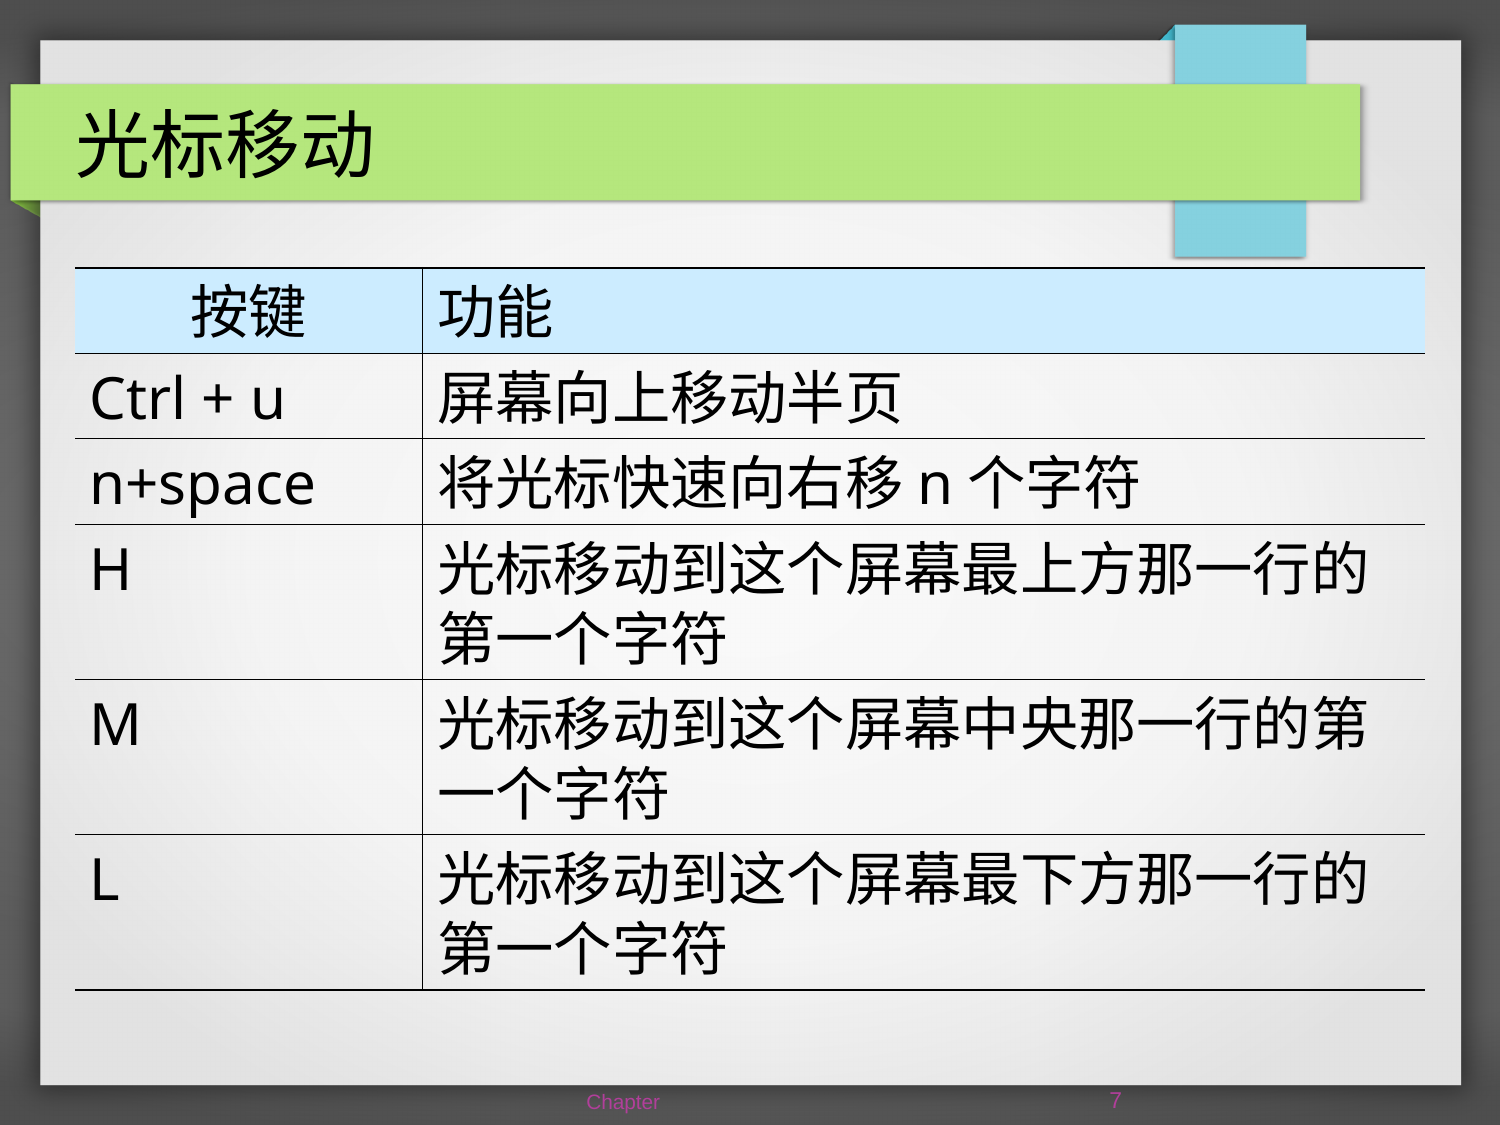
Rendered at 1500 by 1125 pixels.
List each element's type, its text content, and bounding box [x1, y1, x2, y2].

table_cell M [75, 680, 422, 834]
text_box <number> [1025, 1075, 1123, 1114]
table_cell 屏幕向上移动半页 [423, 354, 1425, 438]
text_box Chapter [75, 1075, 676, 1114]
table_header 功能 [423, 269, 1425, 353]
table_cell 光标移动到这个屏幕中央那一行的第一个字符 [423, 680, 1425, 834]
table_cell n+space [75, 439, 422, 524]
table_cell 将光标快速向右移n个字符 [423, 439, 1425, 524]
table_cell H [75, 525, 422, 679]
table_cell 光标移动到这个屏幕最下方那一行的第一个字符 [423, 835, 1425, 989]
table_cell L [75, 835, 422, 989]
picture [0, 0, 1500, 1125]
table_header 按键 [75, 269, 422, 353]
table_cell Ctrl + u [75, 354, 422, 438]
table_cell 光标移动到这个屏幕最上方那一行的第一个字符 [423, 525, 1425, 679]
title 光标移动 [75, 85, 1147, 193]
